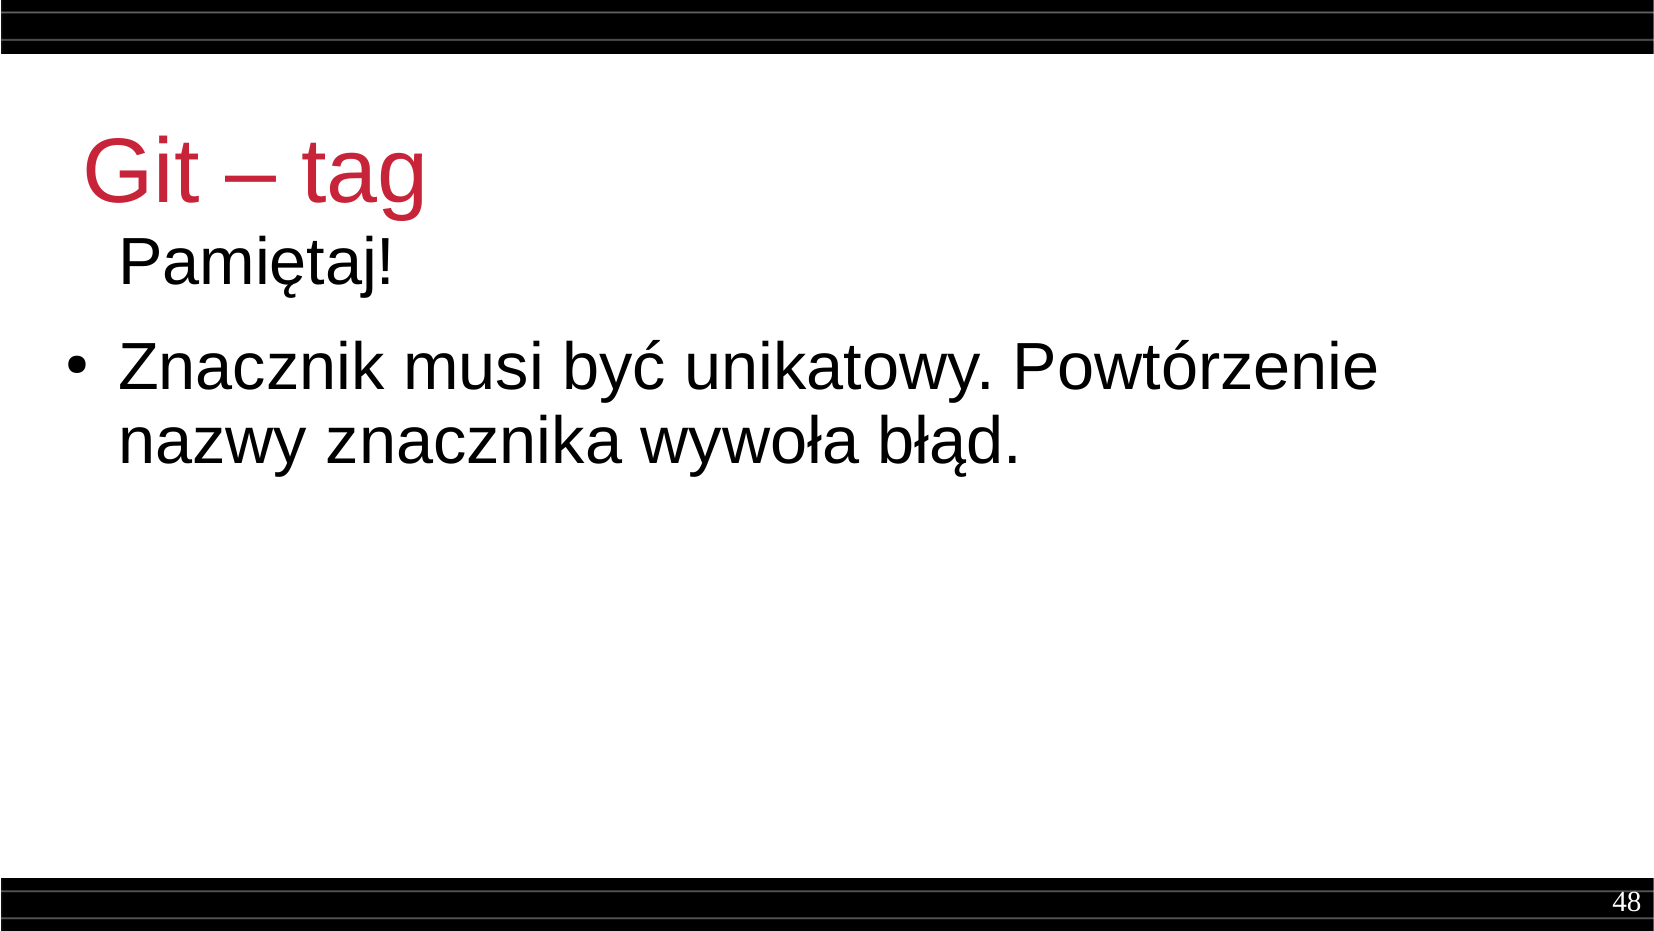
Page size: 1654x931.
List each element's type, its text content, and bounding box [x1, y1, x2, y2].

list Pamiętaj! Znacznik musi być unikatowy. Powtórzenie nazwy znacznika wywoła błąd. [47, 224, 1536, 804]
picture [1, 878, 1654, 931]
title Git – tag [82, 92, 1571, 249]
picture [1, 0, 1654, 54]
